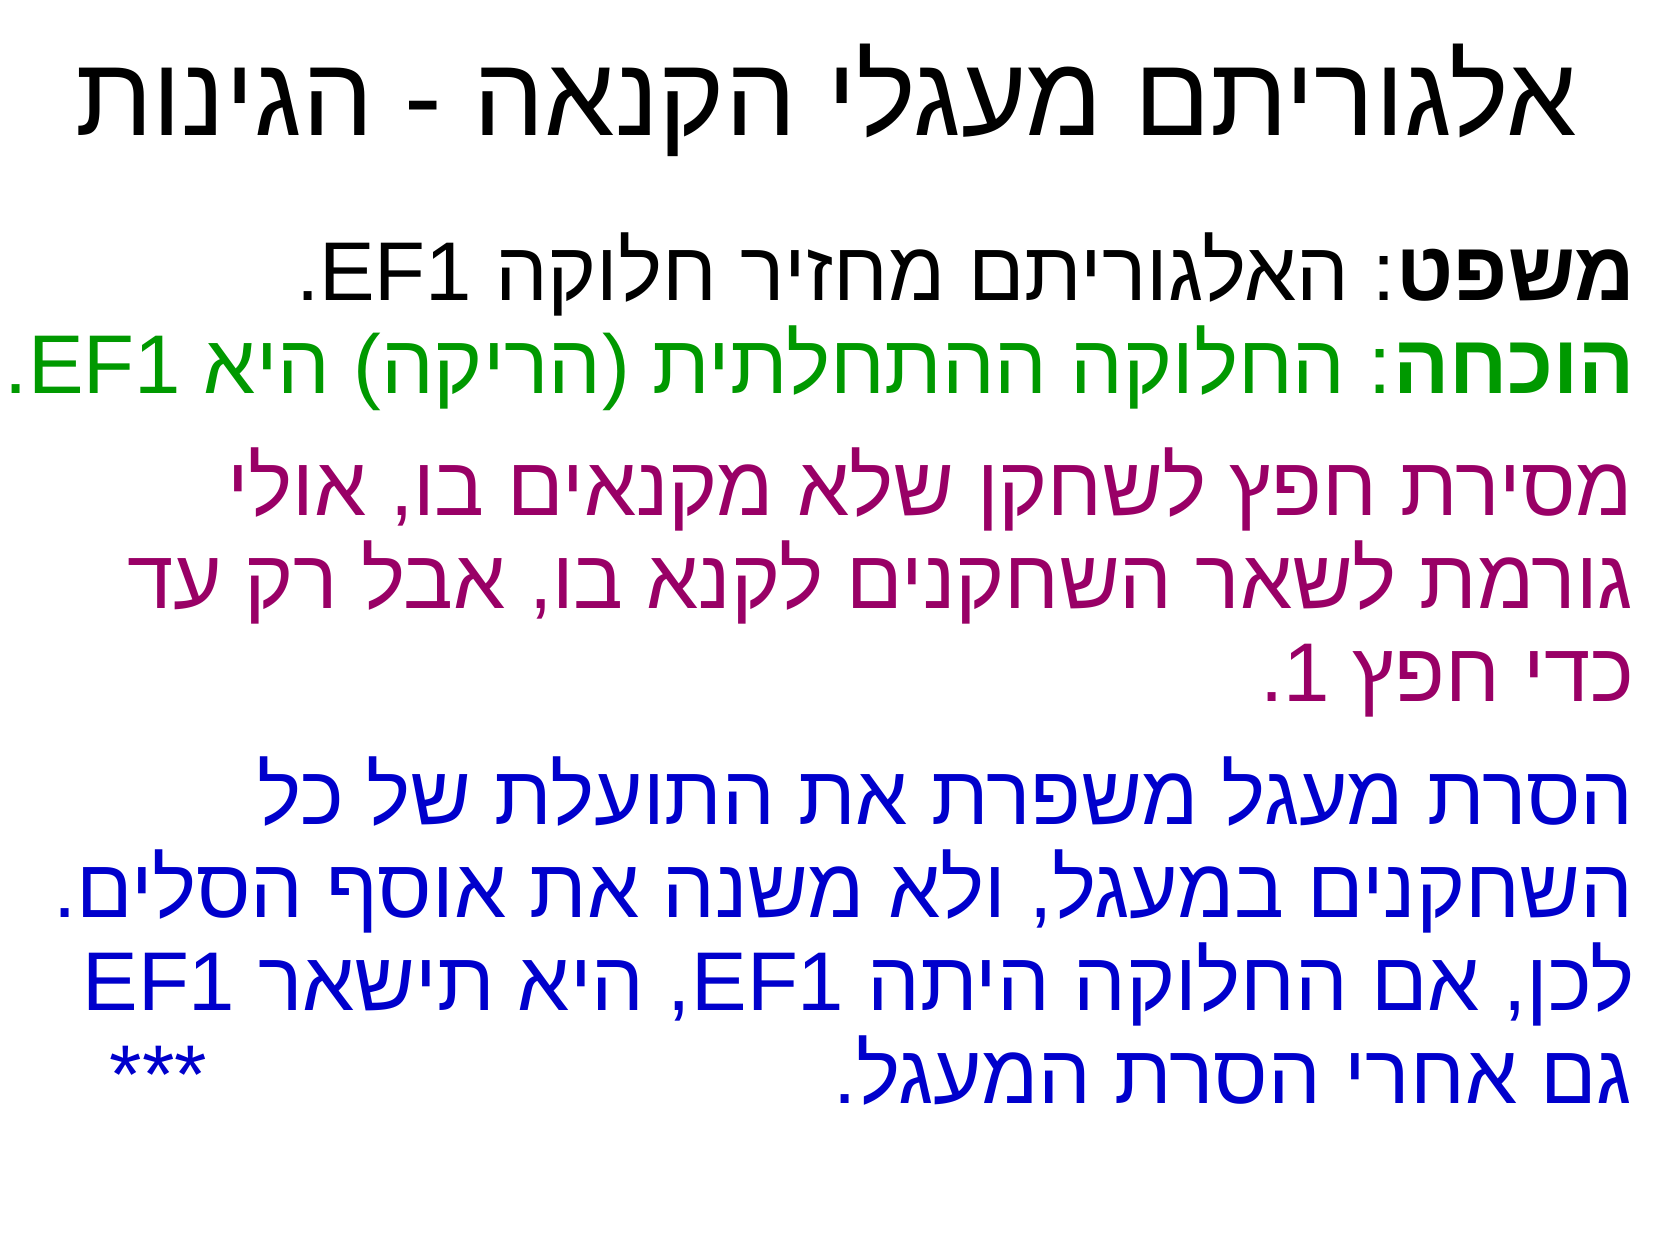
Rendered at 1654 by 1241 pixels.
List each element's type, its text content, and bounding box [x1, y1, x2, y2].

list משפט: האלגוריתם מחזיר חלוקה EF1. הוכחה: החלוקה ההתחלתית (הריקה) היא EF1. מסירת חפץ לשחקן שלא מקנאים בו, אולי גורמת לשאר השחקנים לקנא בו, אבל רק עד כדי חפץ 1. הסרת מעגל משפרת את התועלת של כל השחקנים במעגל, ולא משנה את אוסף הסלים. לכן, אם החלוקה היתה EF1, היא תישאר EF1 גם אחרי הסרת המעגל. *** [0, 225, 1636, 1241]
title אלגוריתם מעגלי הקנאה - הגינות [0, 28, 1654, 166]
